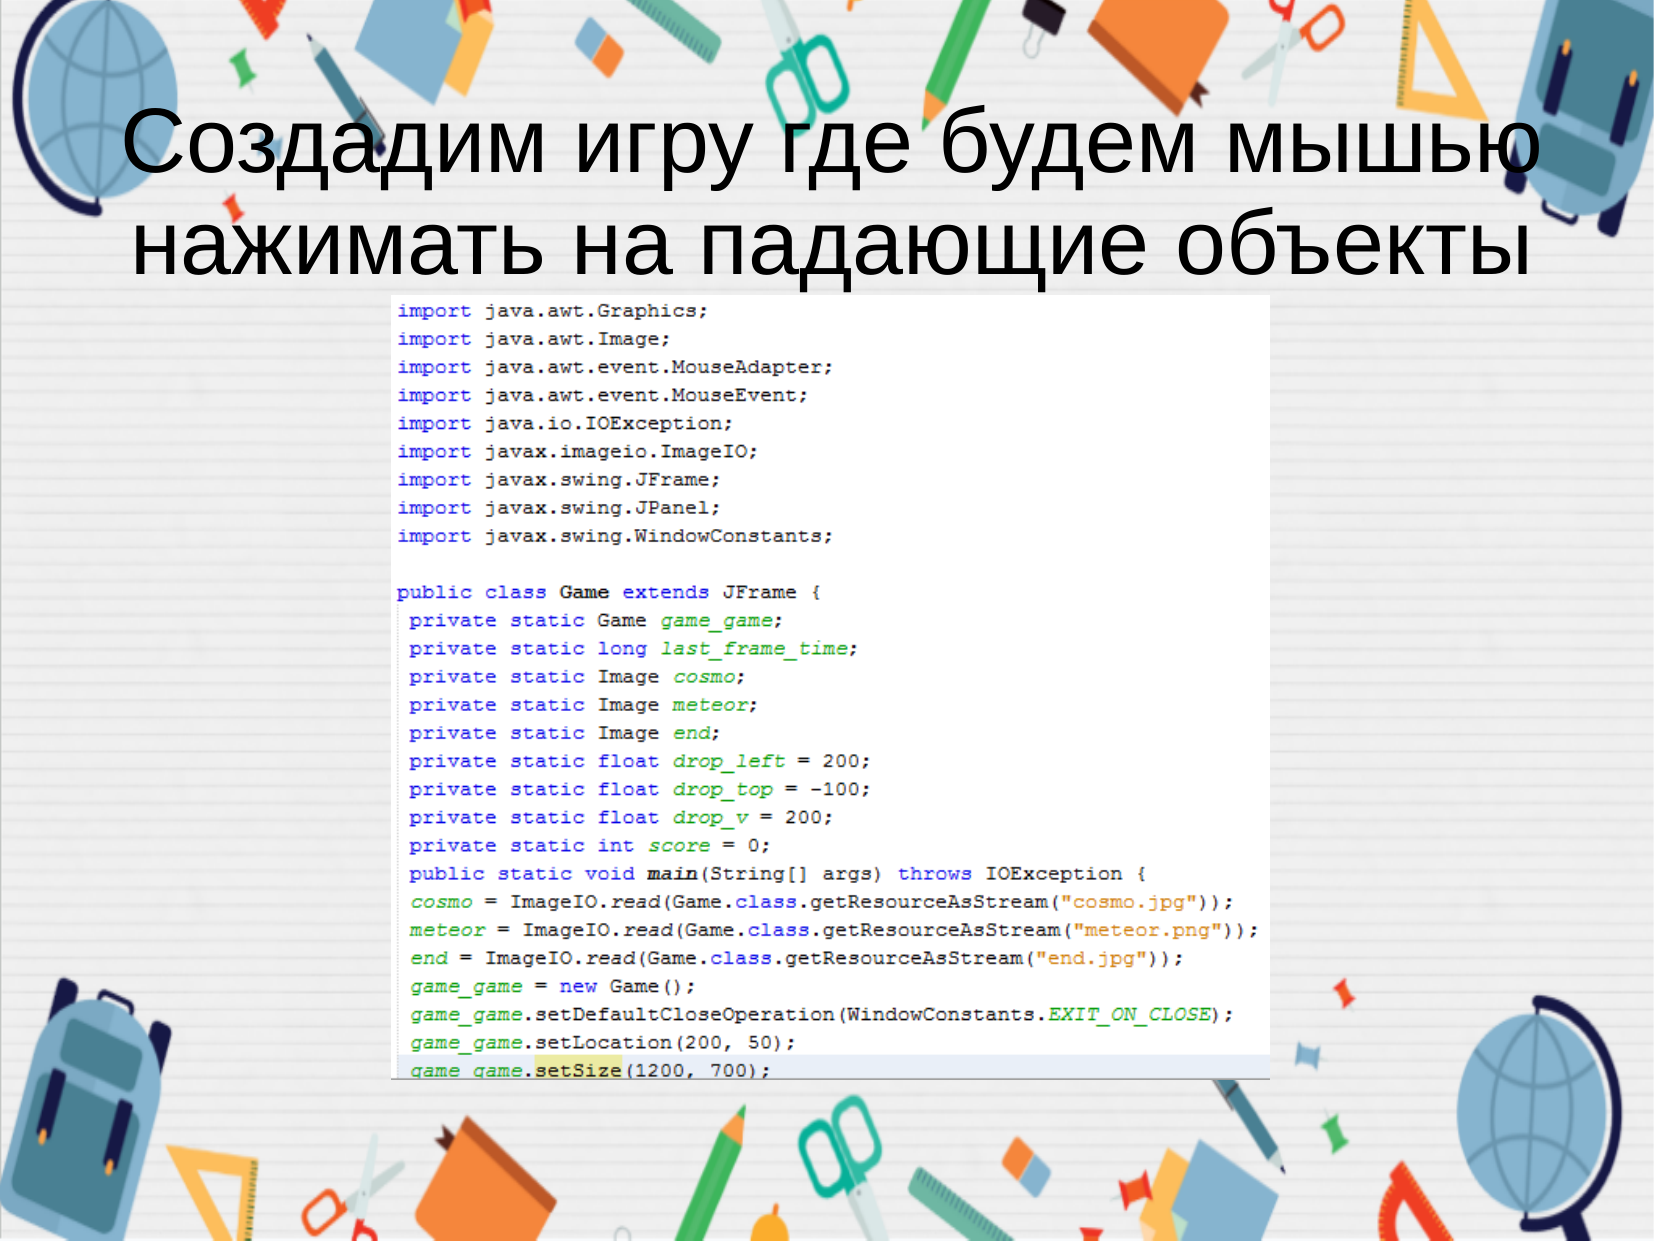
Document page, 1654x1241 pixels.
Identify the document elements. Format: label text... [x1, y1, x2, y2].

title Создадим игру где будем мышью нажимать на падающие объекты [88, 88, 1577, 296]
picture [0, 0, 1654, 1241]
